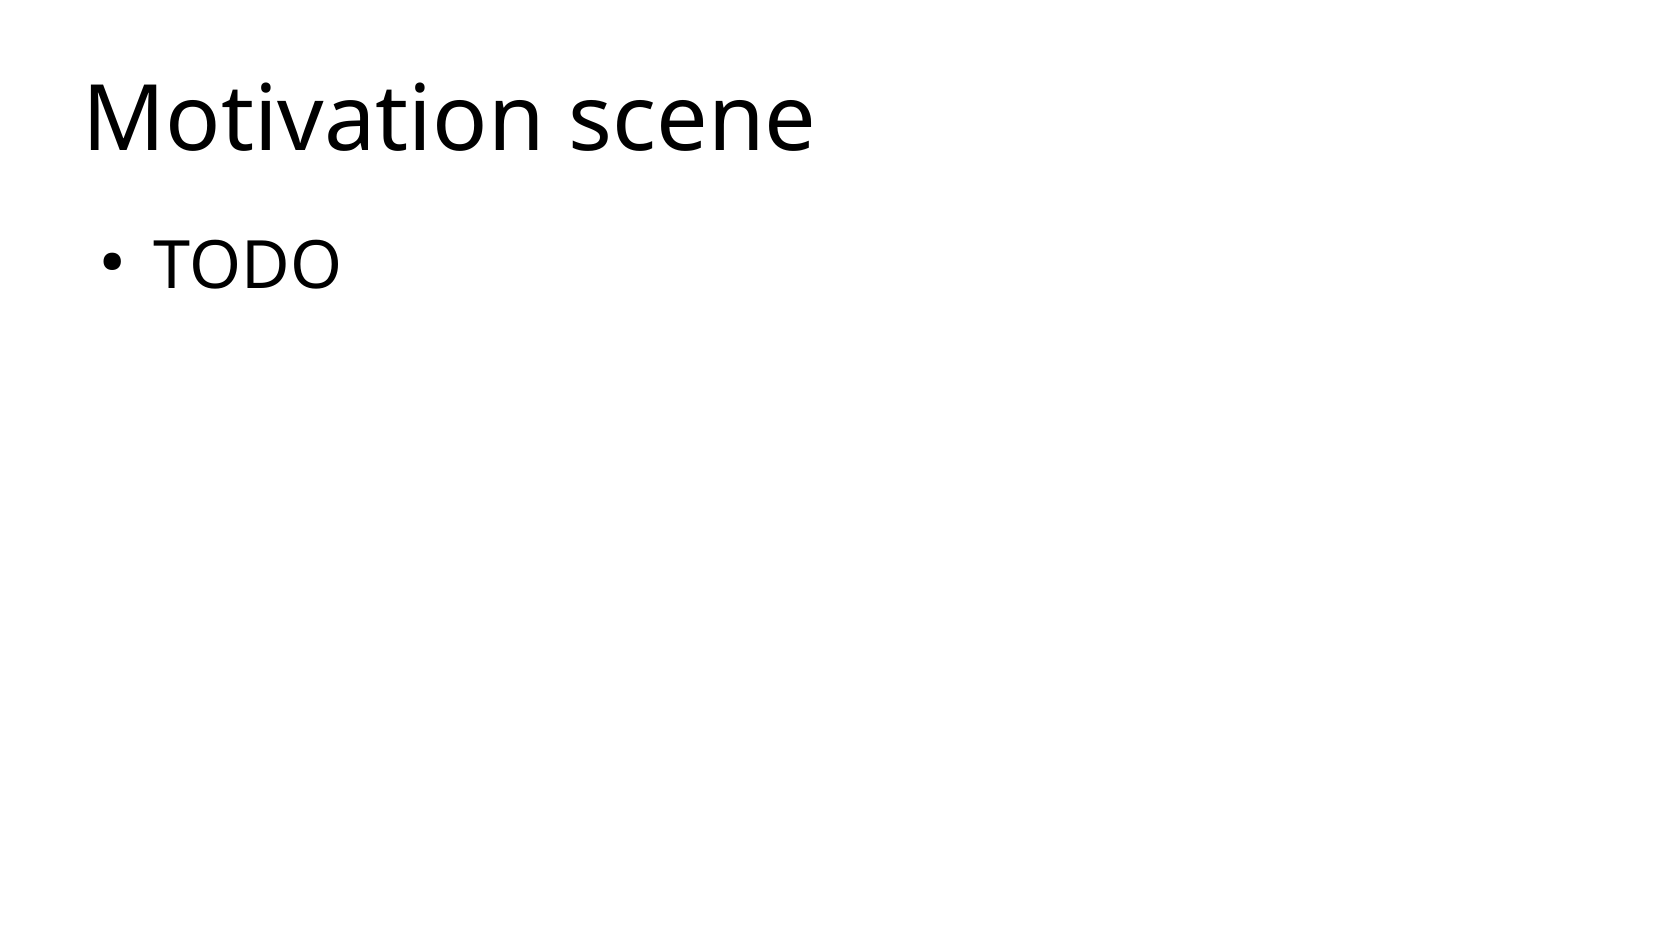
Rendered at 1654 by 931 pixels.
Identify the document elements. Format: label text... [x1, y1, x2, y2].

title Motivation scene [82, 37, 1571, 193]
list TODO [82, 217, 1571, 758]
